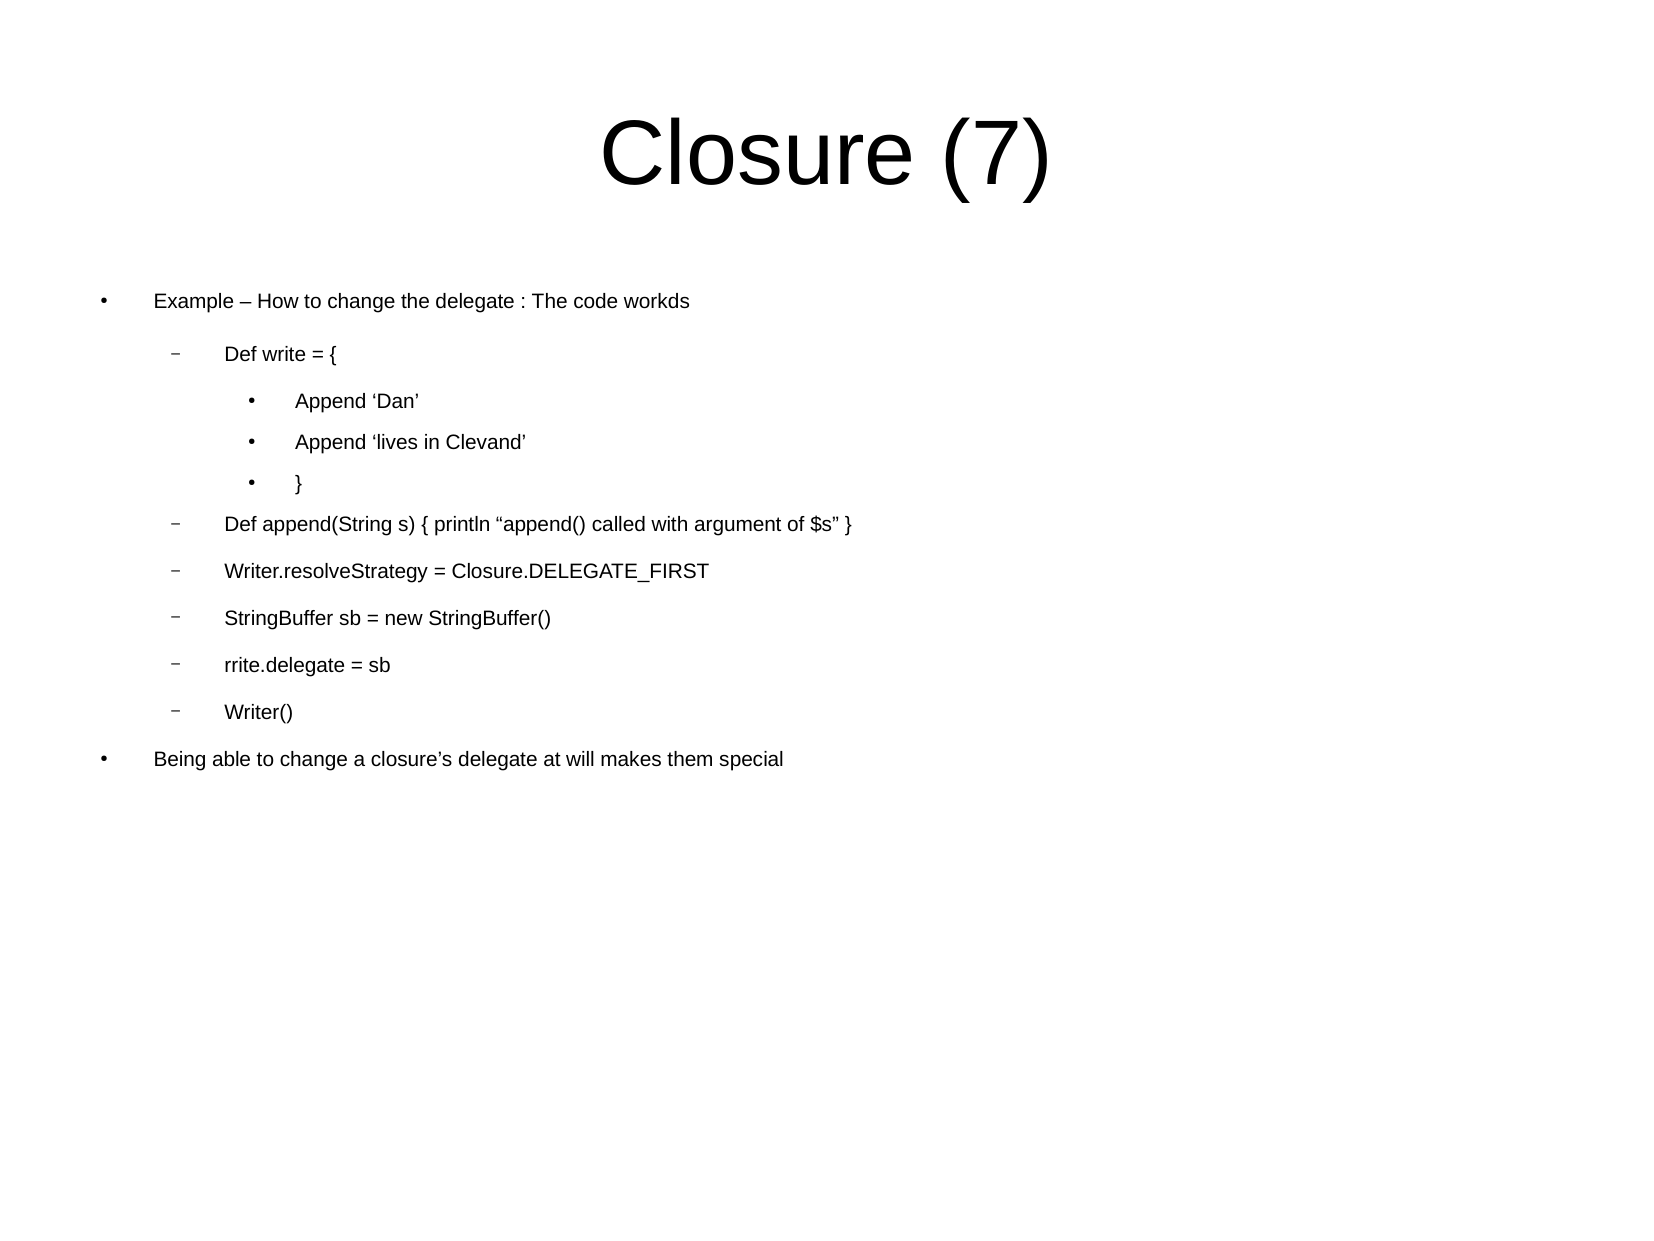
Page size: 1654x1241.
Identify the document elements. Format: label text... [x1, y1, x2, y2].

title Closure (7) [82, 49, 1571, 257]
list Example – How to change the delegate : The code workds Def write = { Append ‘Dan’ Append ‘lives in Clevand’ } Def append(String s) { println “append() called with argument of $s” } Writer.resolveStrategy = Closure.DELEGATE_FIRST StringBuffer sb = new StringBuffer() rrite.delegate = sb Writer() Being able to change a closure’s delegate at will makes them special [82, 290, 1571, 1010]
